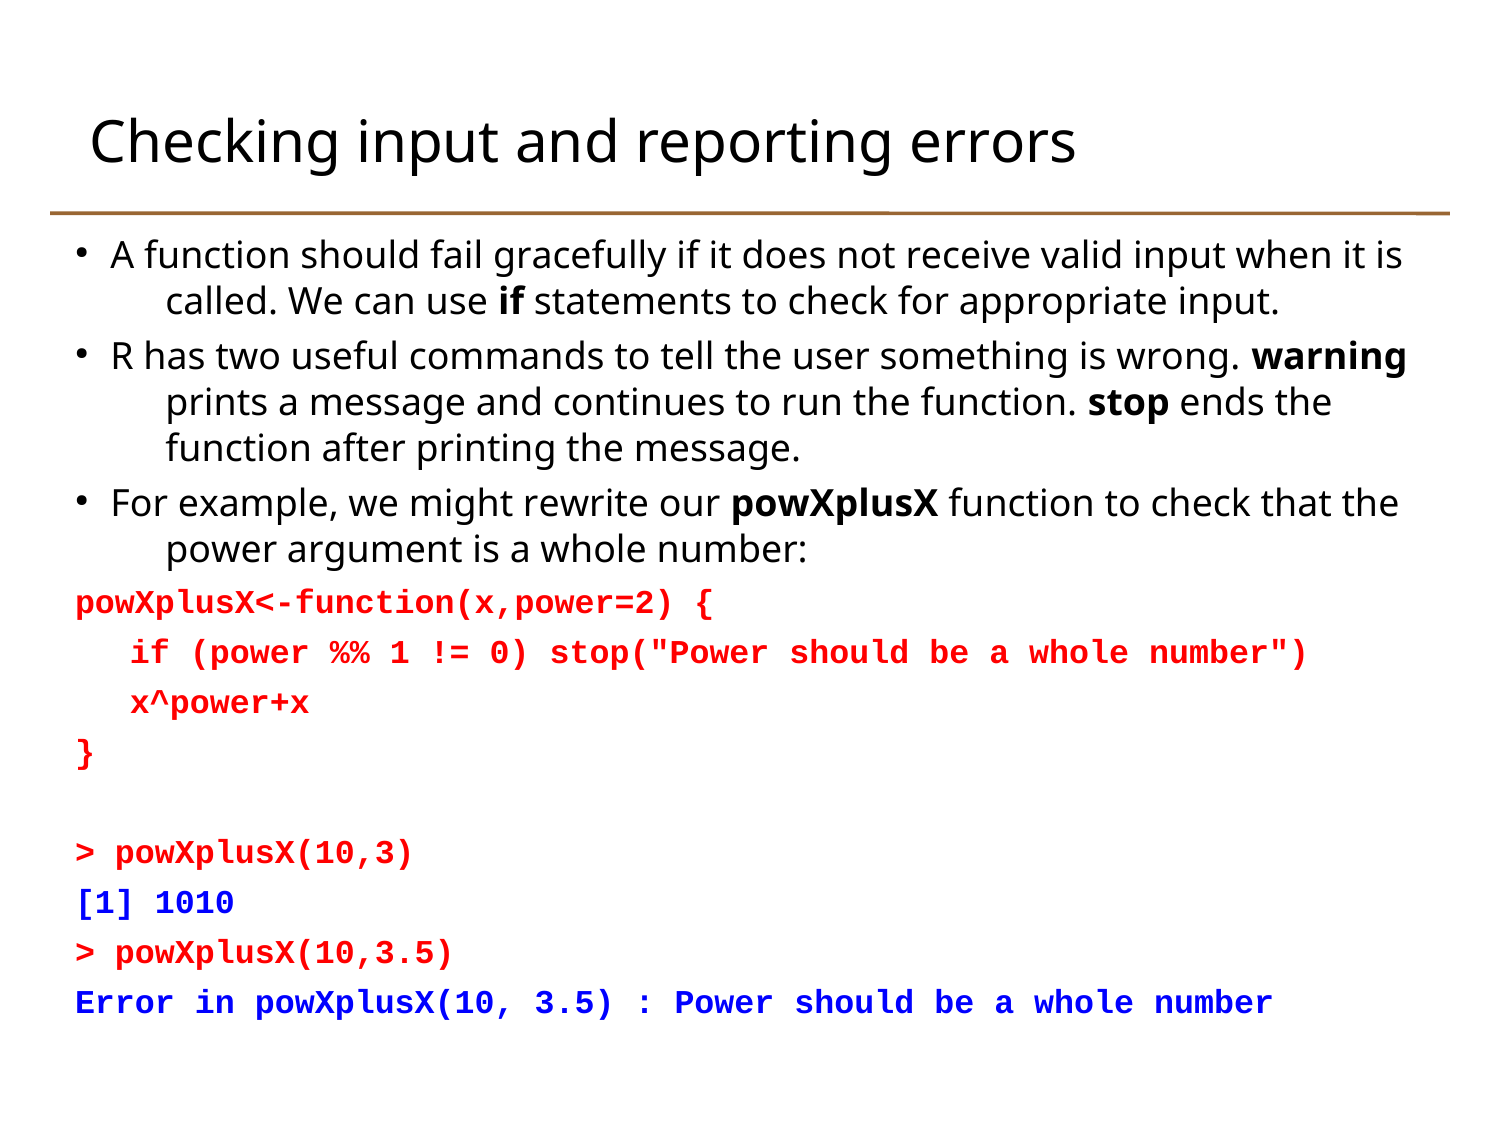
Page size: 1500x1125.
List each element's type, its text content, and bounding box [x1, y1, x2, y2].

text_box A function should fail gracefully if it does not receive valid input when it is called. We can use if statements to check for appropriate input. R has two useful commands to tell the user something is wrong. warning prints a message and continues to run the function. stop ends the function after printing the message. For example, we might rewrite our powXplusX function to check that the power argument is a whole number: powXplusX<-function(x,power=2) { if (power %% 1 != 0) stop("Power should be a whole number") x^power+x } > powXplusX(10,3) [1] 1010 > powXplusX(10,3.5) Error in powXplusX(10, 3.5) : Power should be a whole number [75, 230, 1425, 1032]
text_box Checking input and reporting errors [75, 44, 1425, 230]
